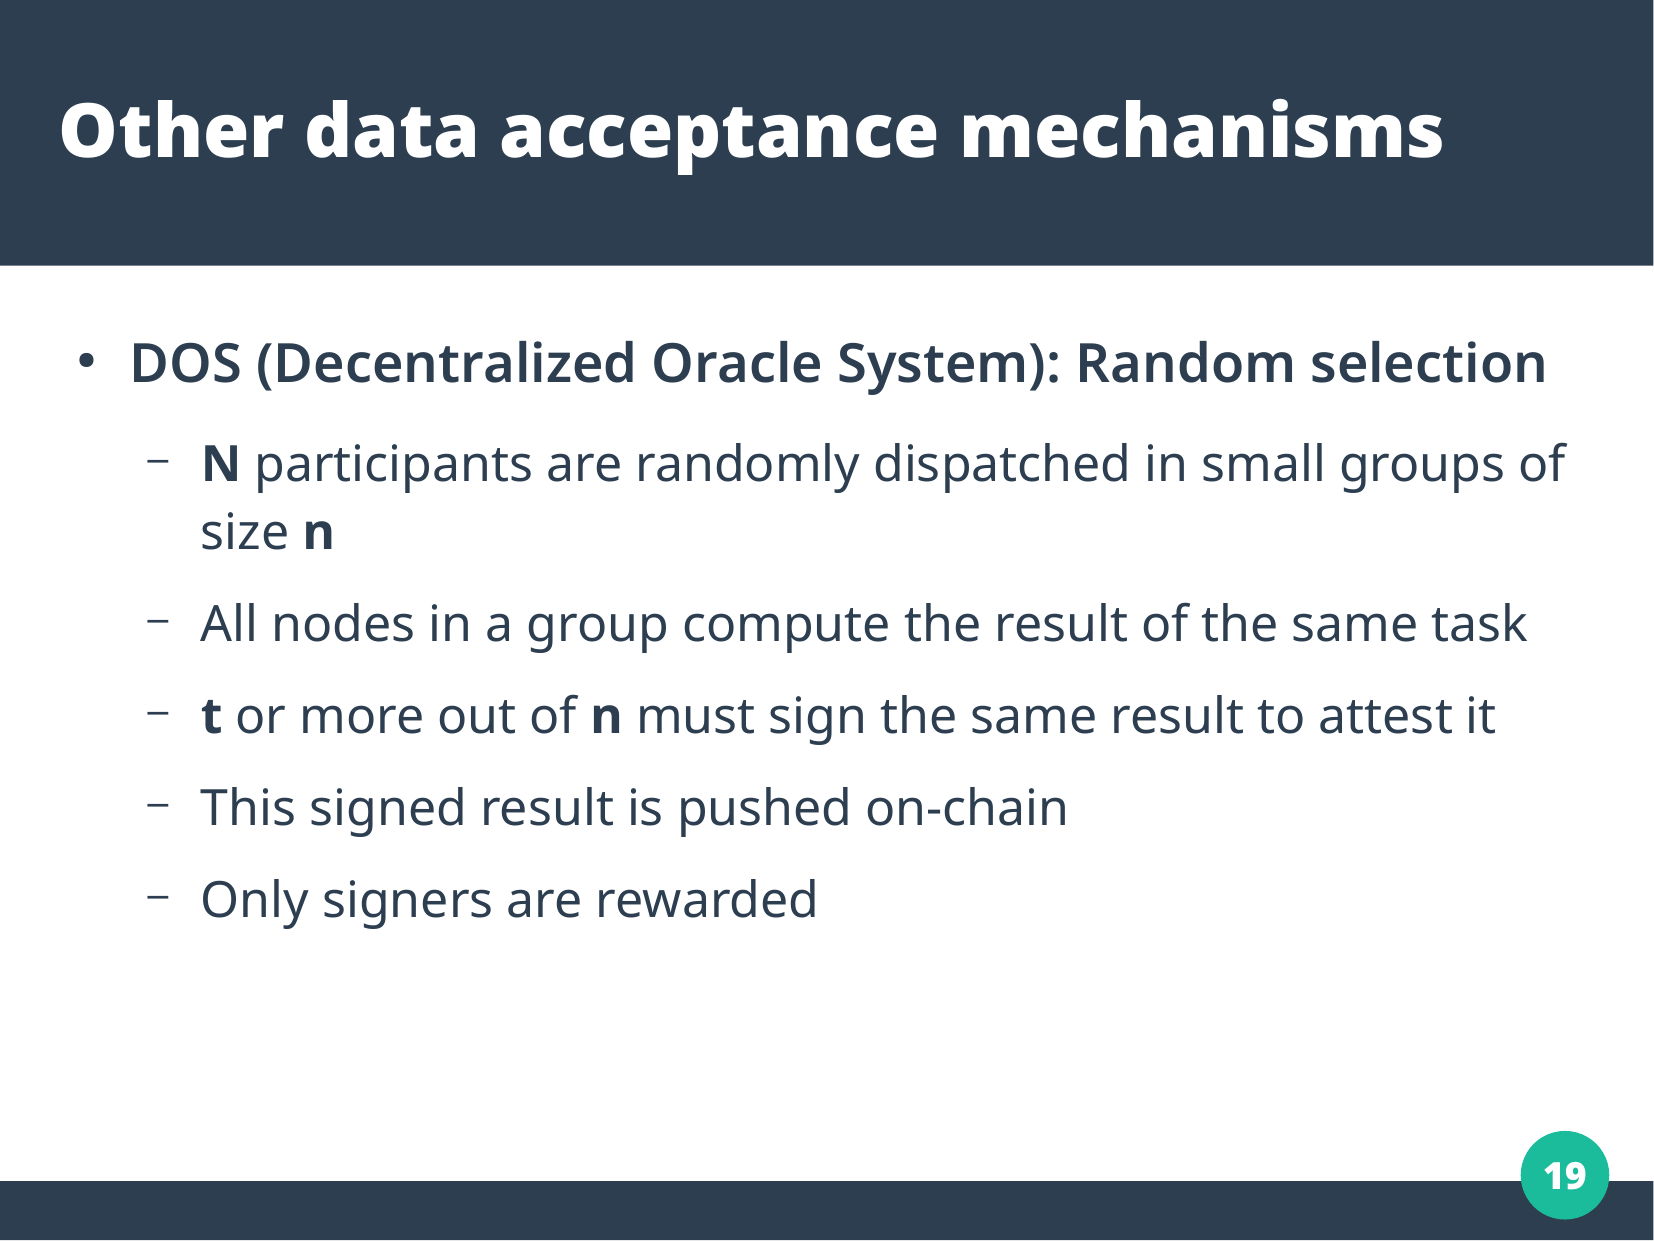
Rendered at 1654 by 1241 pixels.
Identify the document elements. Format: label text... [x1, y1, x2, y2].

list DOS (Decentralized Oracle System): Random selection N participants are randomly dispatched in small groups of size n All nodes in a group compute the result of the same task t or more out of n must sign the same result to attest it This signed result is pushed on-chain Only signers are rewarded [59, 324, 1595, 1152]
title Other data acceptance mechanisms [59, 49, 1595, 207]
